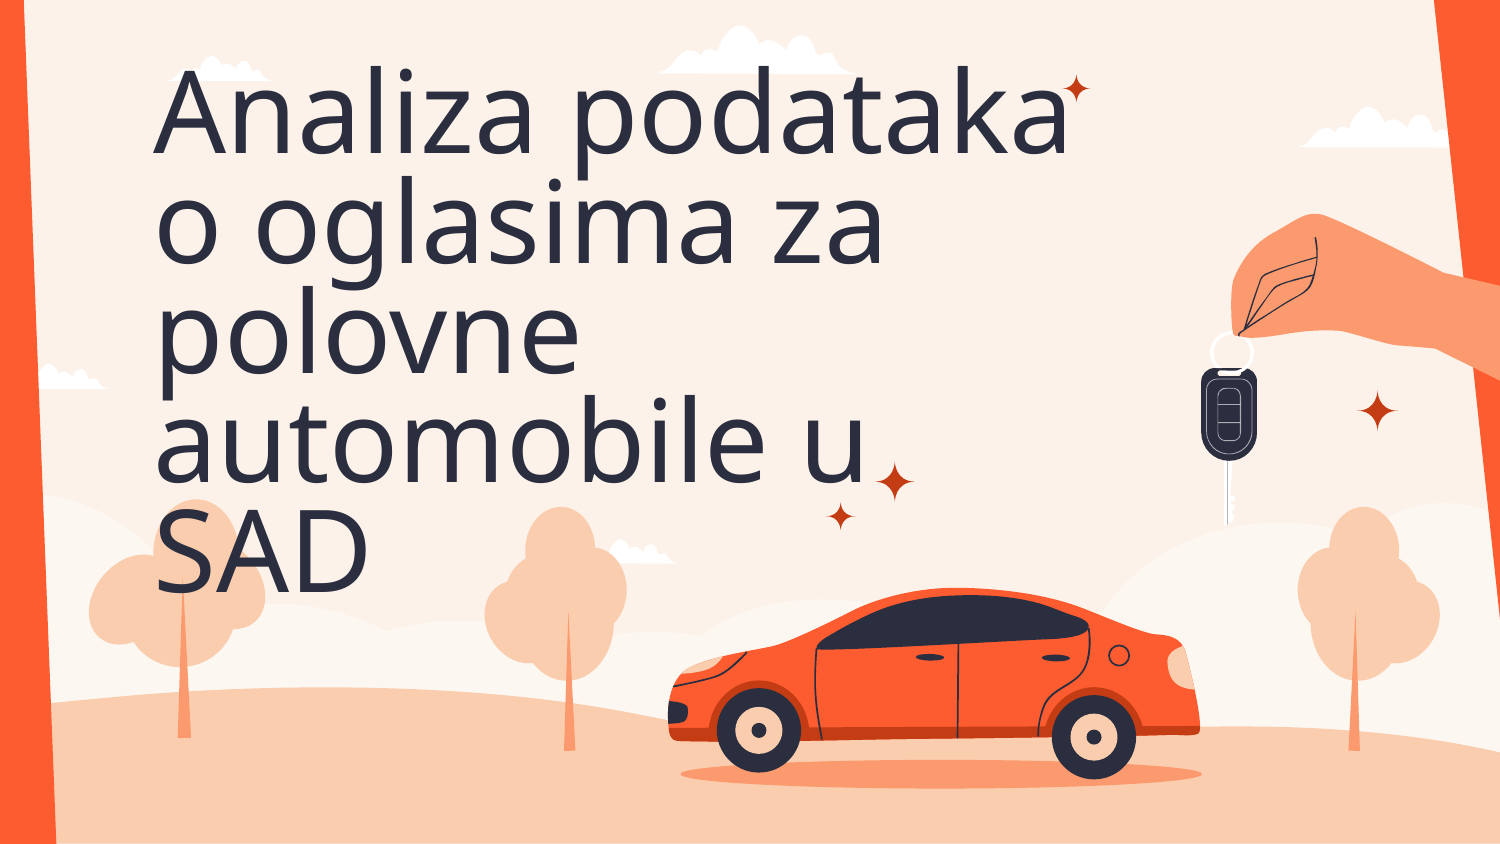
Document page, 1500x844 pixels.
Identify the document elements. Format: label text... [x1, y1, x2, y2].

title Analiza podataka o oglasima za polovne automobile u SAD [138, 337, 1115, 631]
text_box [874, 461, 916, 502]
text_box [667, 587, 1201, 780]
text_box [1201, 213, 1500, 526]
text_box [826, 501, 856, 531]
